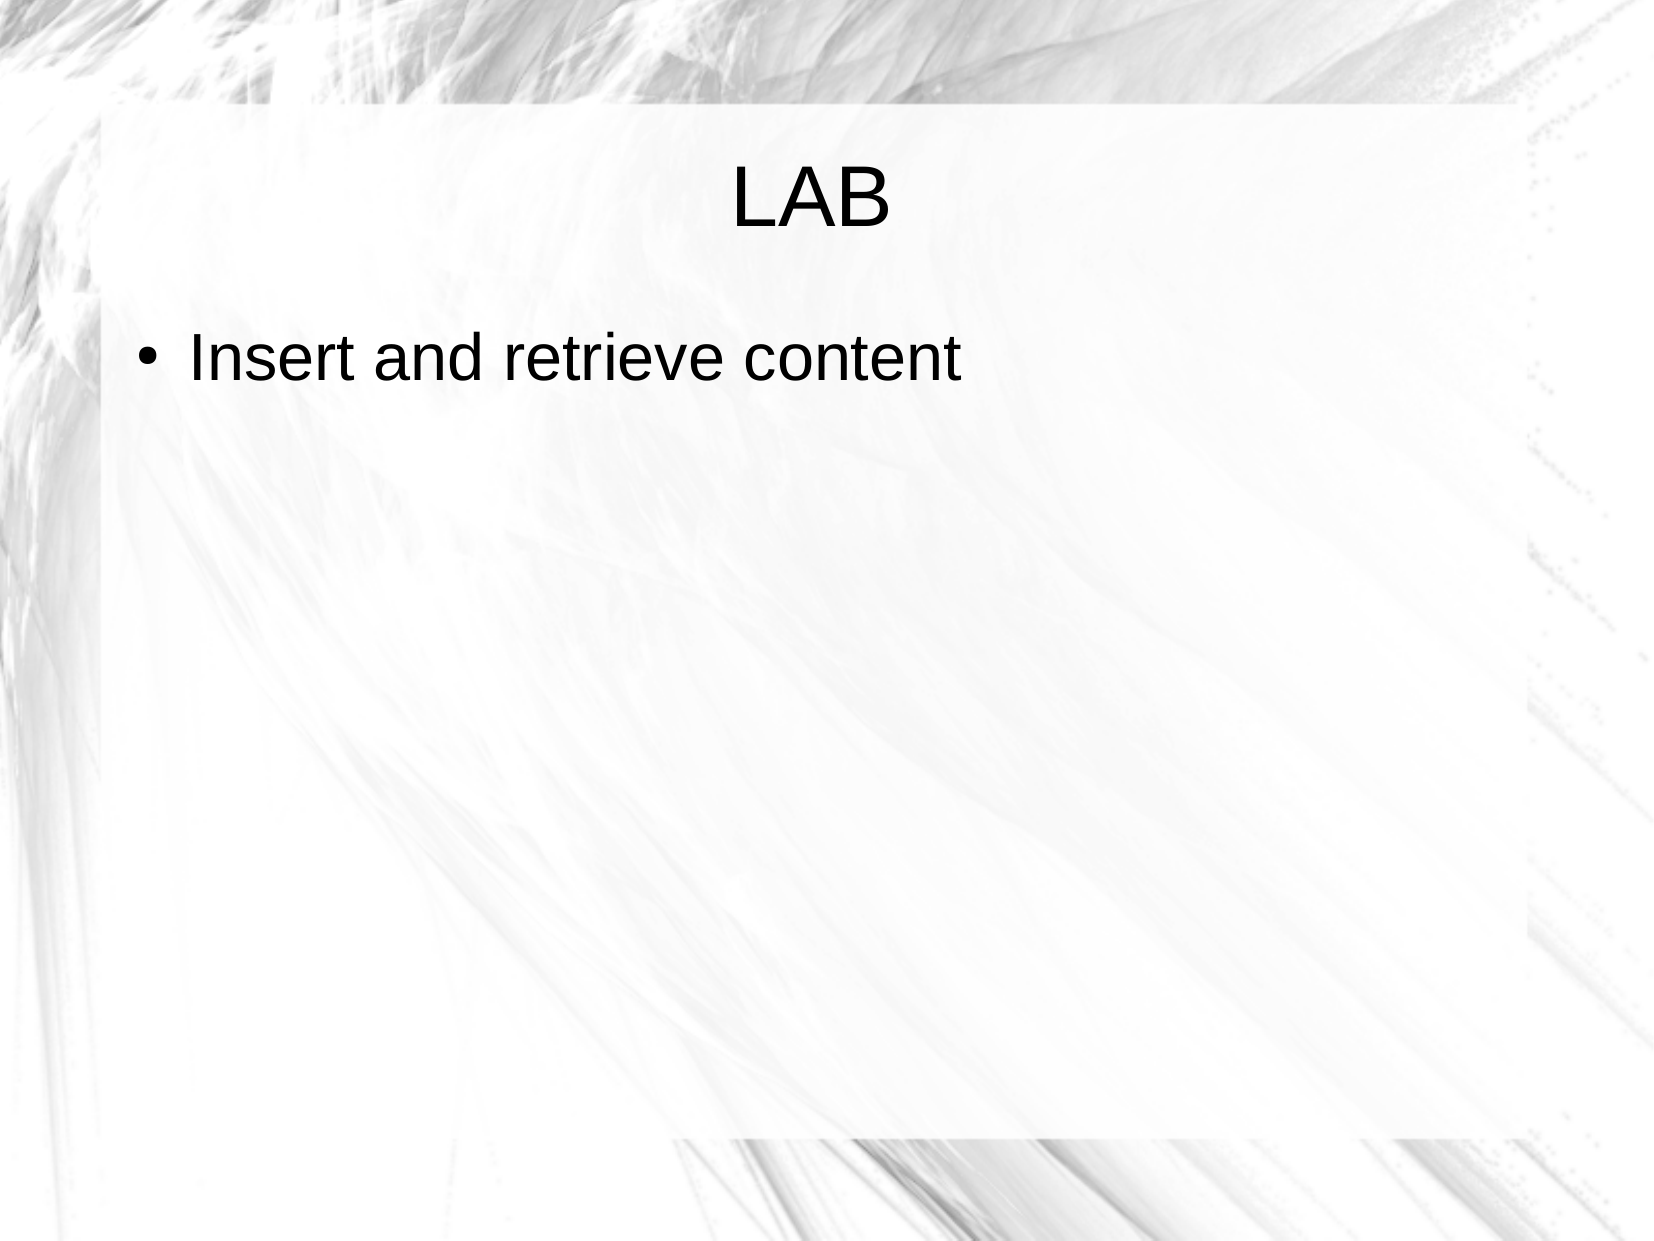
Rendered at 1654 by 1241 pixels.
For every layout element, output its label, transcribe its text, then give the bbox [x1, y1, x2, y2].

title LAB [118, 112, 1506, 281]
picture [0, 0, 1654, 1241]
list Insert and retrieve content [118, 319, 1571, 945]
